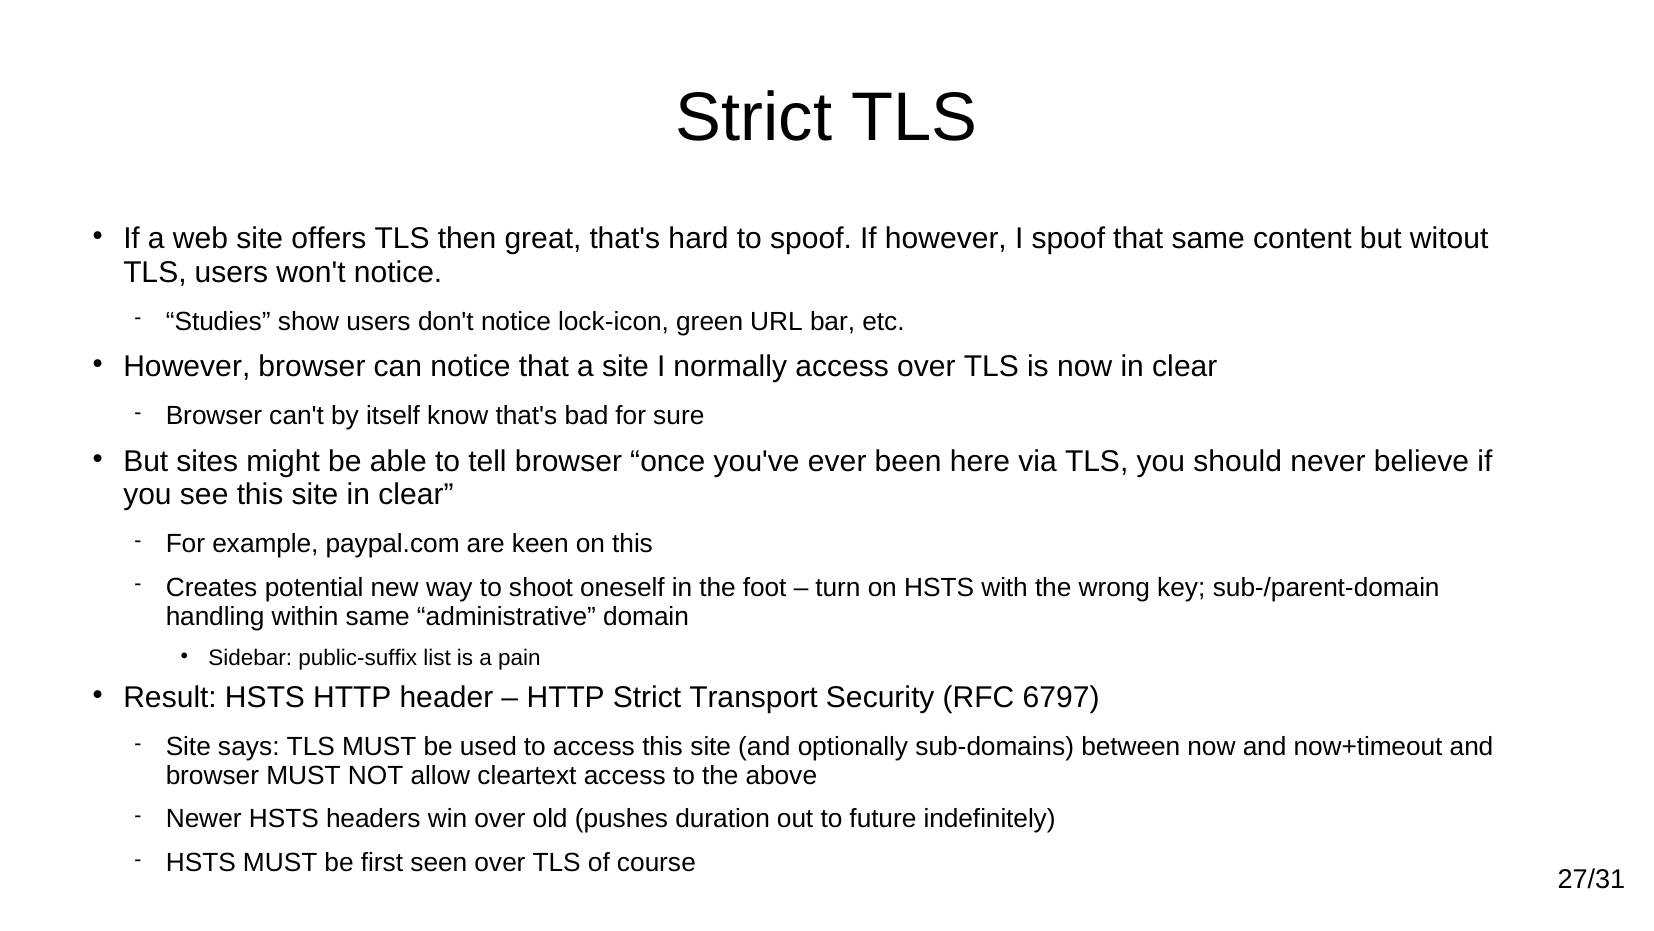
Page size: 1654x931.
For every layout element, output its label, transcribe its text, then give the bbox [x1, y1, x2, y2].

title Strict TLS [82, 37, 1571, 193]
list If a web site offers TLS then great, that's hard to spoof. If however, I spoof that same content but witout TLS, users won't notice. “Studies” show users don't notice lock-icon, green URL bar, etc. However, browser can notice that a site I normally access over TLS is now in clear Browser can't by itself know that's bad for sure But sites might be able to tell browser “once you've ever been here via TLS, you should never believe if you see this site in clear” For example, paypal.com are keen on this Creates potential new way to shoot oneself in the foot – turn on HSTS with the wrong key; sub-/parent-domain handling within same “administrative” domain Sidebar: public-suffix list is a pain Result: HSTS HTTP header – HTTP Strict Transport Security (RFC 6797) Site says: TLS MUST be used to access this site (and optionally sub-domains) between now and now+timeout and browser MUST NOT allow cleartext access to the above Newer HSTS headers win over old (pushes duration out to future indefinitely) HSTS MUST be first seen over TLS of course [82, 217, 1538, 886]
